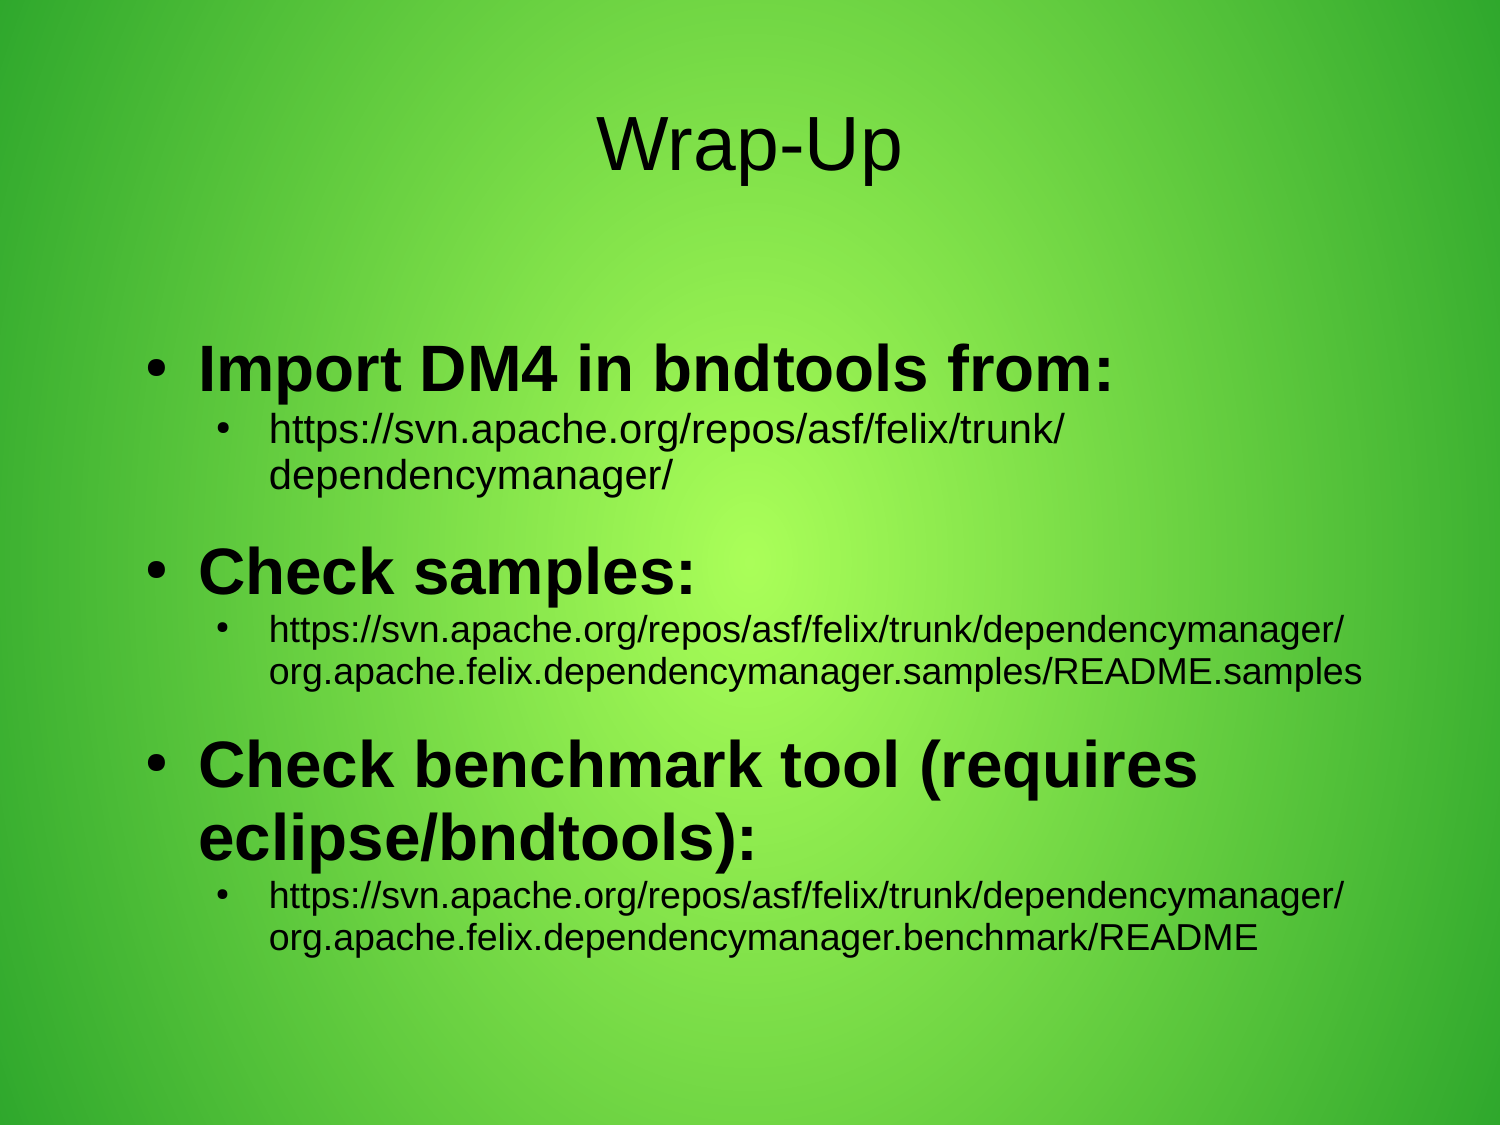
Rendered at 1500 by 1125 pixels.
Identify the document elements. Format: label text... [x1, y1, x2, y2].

title Wrap-Up [112, 42, 1388, 246]
list Import DM4 in bndtools from: https://svn.apache.org/repos/asf/felix/trunk/dependencymanager/ Check samples: https://svn.apache.org/repos/asf/felix/trunk/dependencymanager/org.apache.felix.dependencymanager.samples/README.samples Check benchmark tool (requires eclipse/bndtools): https://svn.apache.org/repos/asf/felix/trunk/dependencymanager/org.apache.felix.dependencymanager.benchmark/README [112, 324, 1388, 978]
